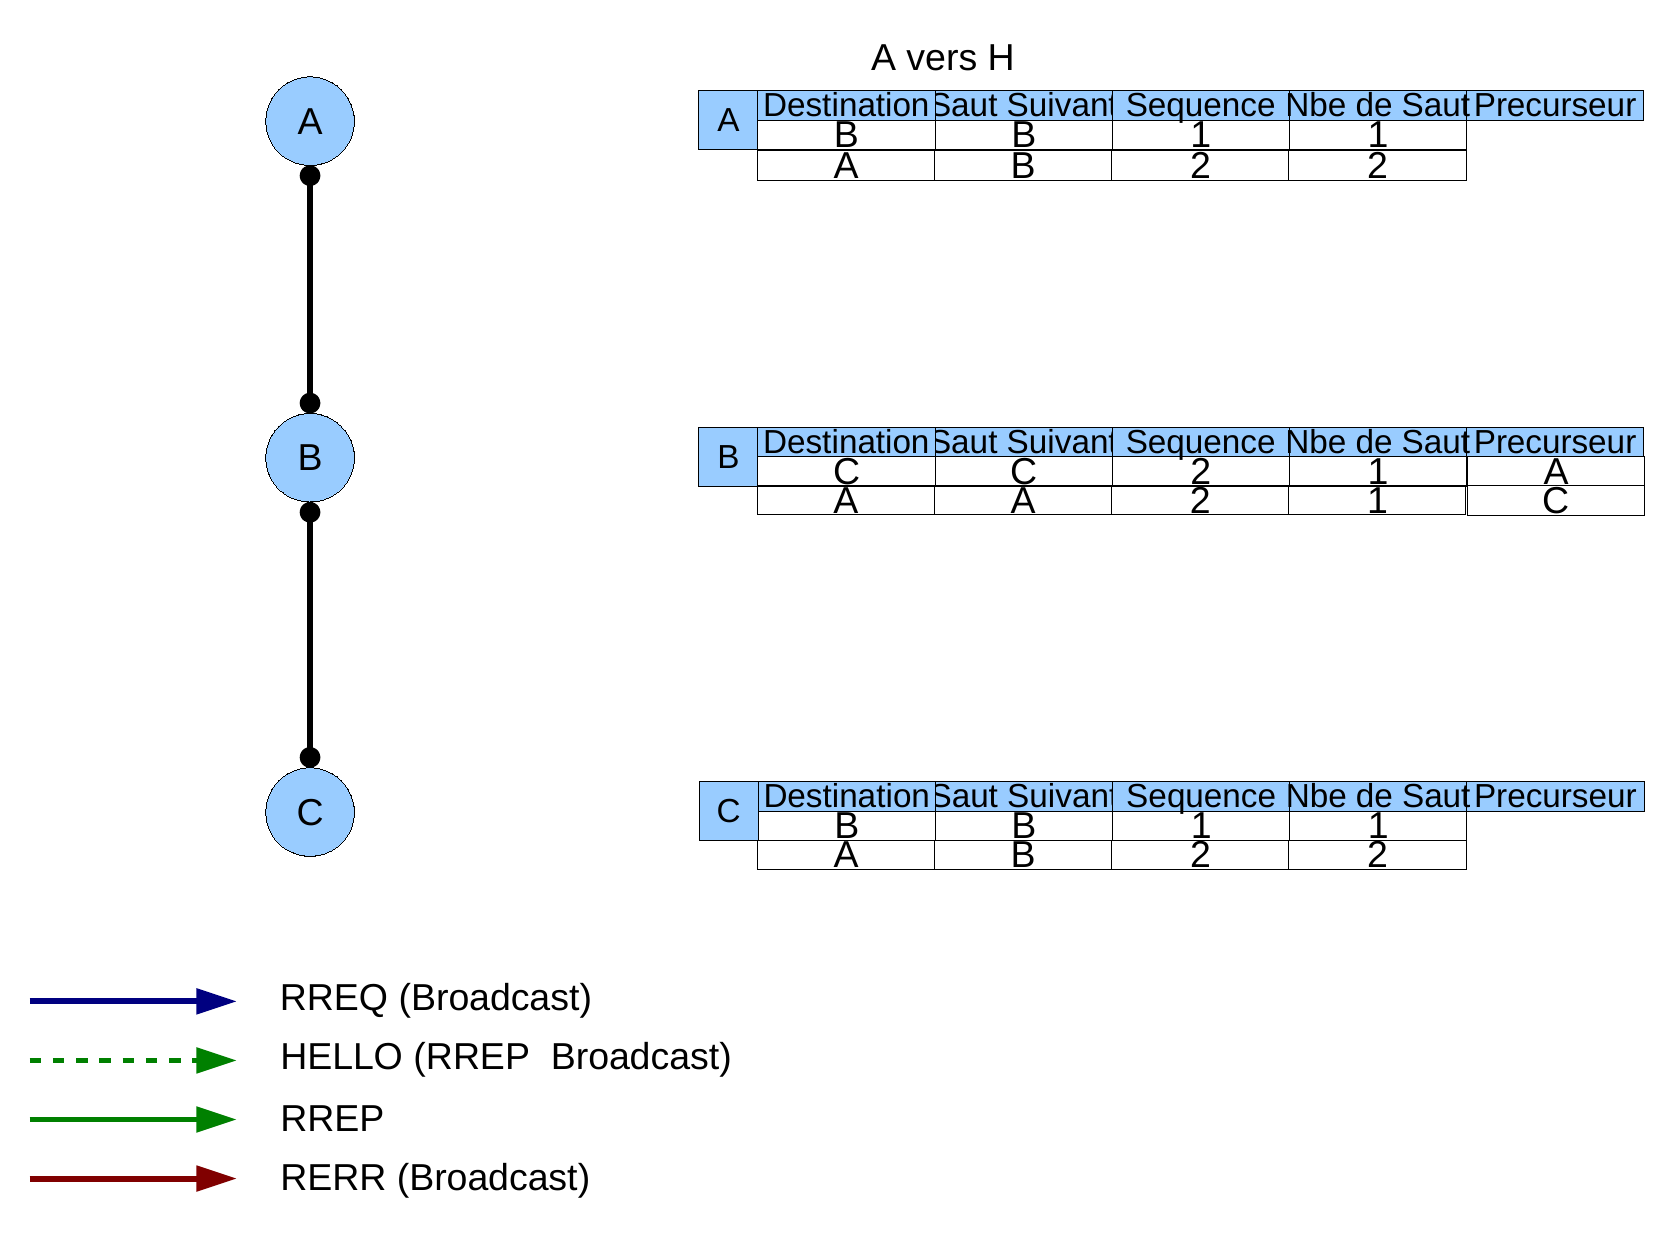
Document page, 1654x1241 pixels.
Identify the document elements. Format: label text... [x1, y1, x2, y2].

text_box Destination [759, 781, 936, 811]
text_box 1 [1289, 811, 1467, 840]
text_box 2 [1112, 456, 1289, 487]
text_box 2 [1288, 150, 1467, 181]
text_box RERR (Broadcast) [265, 1149, 550, 1211]
text_box B [698, 427, 758, 487]
text_box Saut Suivant [936, 90, 1112, 120]
text_box C [1467, 485, 1645, 516]
text_box A [1018, 490, 1027, 503]
text_box Nbe de Saut [1289, 90, 1467, 120]
text_box RREQ (Broadcast) [265, 969, 552, 1028]
text_box Precurseur [1467, 781, 1645, 812]
text_box B [265, 413, 355, 502]
text_box Destination [758, 90, 936, 120]
text_box B [935, 120, 1112, 150]
text_box Sequence [1112, 781, 1289, 811]
text_box 1 [1288, 487, 1466, 515]
text_box A [1467, 456, 1645, 485]
text_box A vers H [856, 29, 1004, 90]
text_box Nbe de Saut [1289, 427, 1467, 456]
text_box A [757, 840, 934, 870]
text_box B [757, 120, 935, 150]
text_box RREP [265, 1089, 381, 1149]
text_box Nbe de Saut [1289, 781, 1467, 811]
text_box Precurseur [1467, 90, 1644, 121]
text_box A [698, 90, 758, 150]
text_box Saut Suivant [936, 427, 1112, 456]
text_box 1 [1113, 811, 1289, 840]
text_box 1 [1289, 456, 1467, 487]
text_box C [699, 781, 759, 841]
text_box Precurseur [1467, 427, 1644, 457]
text_box B [934, 150, 1111, 181]
text_box B [935, 811, 1113, 840]
text_box A [265, 76, 355, 166]
text_box 1 [1289, 120, 1467, 150]
text_box A [841, 490, 850, 503]
text_box A [757, 487, 934, 515]
text_box Destination [758, 427, 936, 456]
text_box Sequence [1112, 427, 1289, 456]
text_box 2 [1112, 840, 1288, 870]
text_box A [757, 150, 934, 181]
text_box C [265, 767, 355, 857]
text_box C [935, 456, 1112, 487]
text_box HELLO (RREP Broadcast) [265, 1028, 666, 1090]
text_box 2 [1111, 487, 1288, 515]
text_box Sequence [1112, 90, 1289, 120]
text_box 2 [1111, 150, 1288, 181]
text_box A [934, 487, 1111, 515]
text_box C [757, 456, 935, 487]
text_box B [934, 840, 1112, 870]
text_box Saut Suivant [936, 781, 1112, 811]
text_box 1 [1112, 120, 1289, 150]
text_box 2 [1288, 840, 1467, 870]
text_box B [759, 811, 935, 840]
